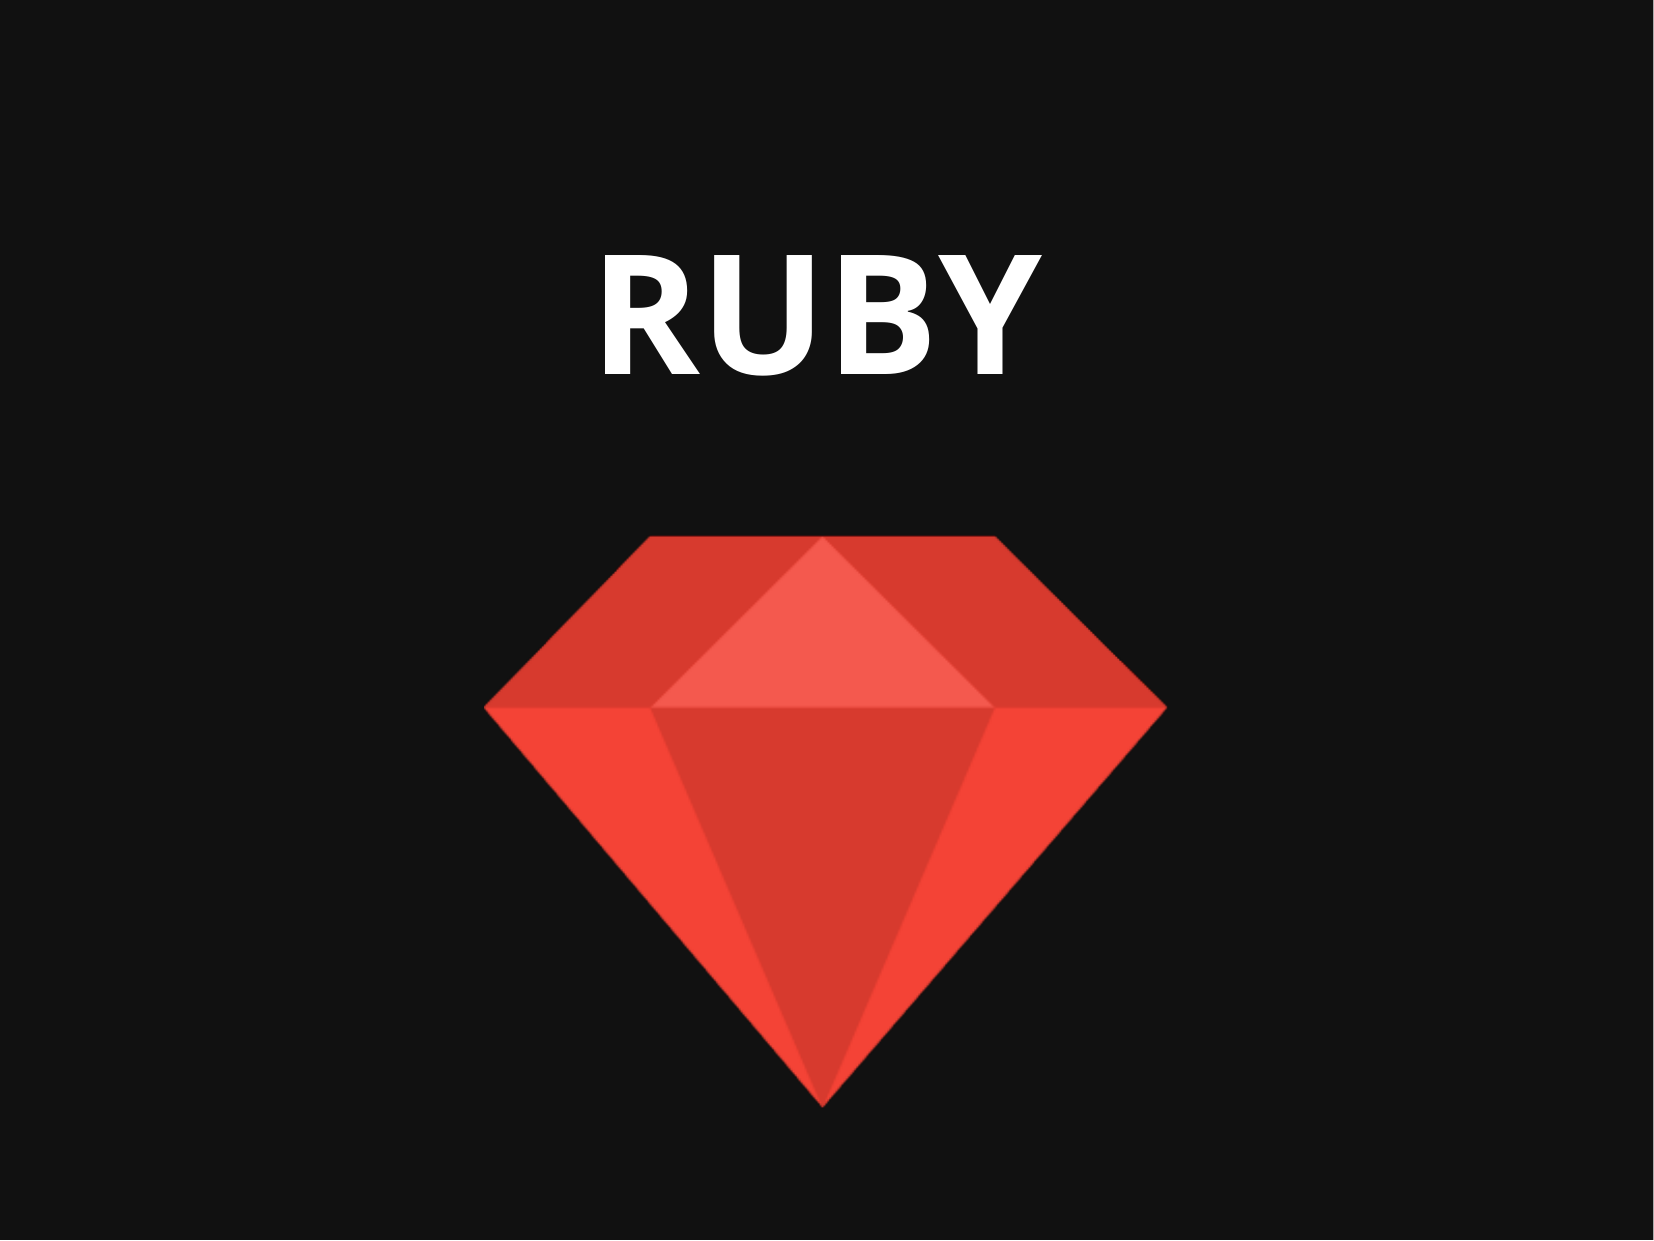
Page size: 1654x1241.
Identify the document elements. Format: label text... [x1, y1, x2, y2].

title RUBY [72, 197, 1561, 422]
picture [484, 429, 1172, 1158]
